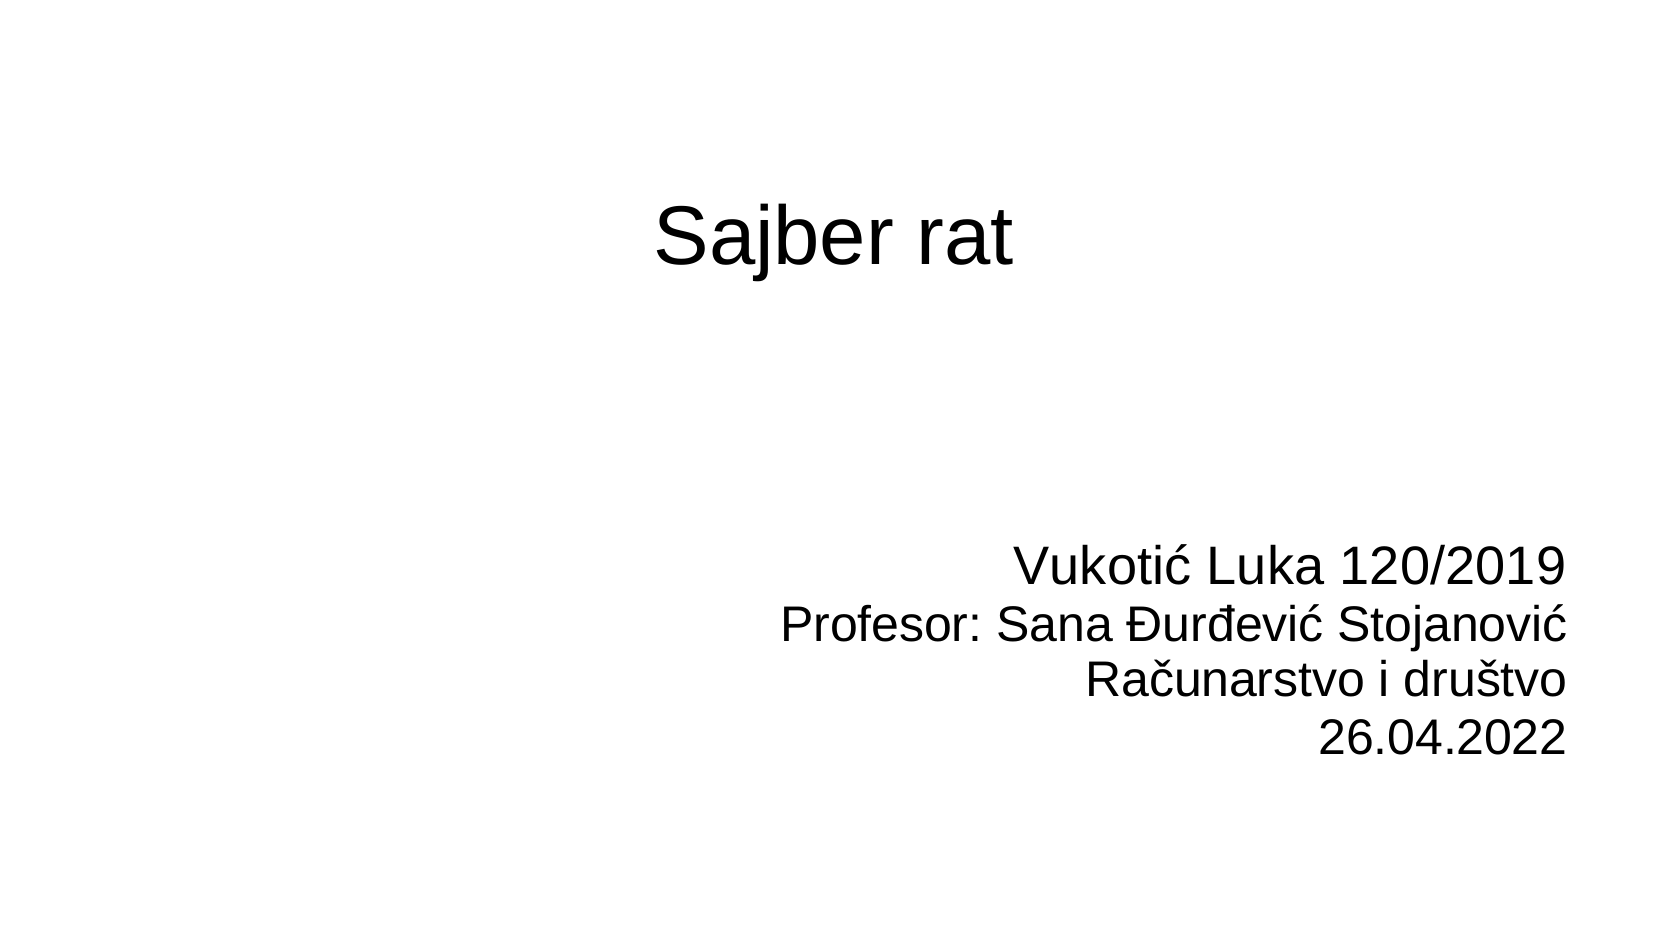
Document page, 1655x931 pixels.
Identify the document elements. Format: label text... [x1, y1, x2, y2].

text_box Vukotić Luka 120/2019 Profesor: Sana Đurđević Stojanović Računarstvo i društvo 26.04.2022 [780, 532, 1573, 765]
text_box Sajber rat [651, 181, 1017, 282]
